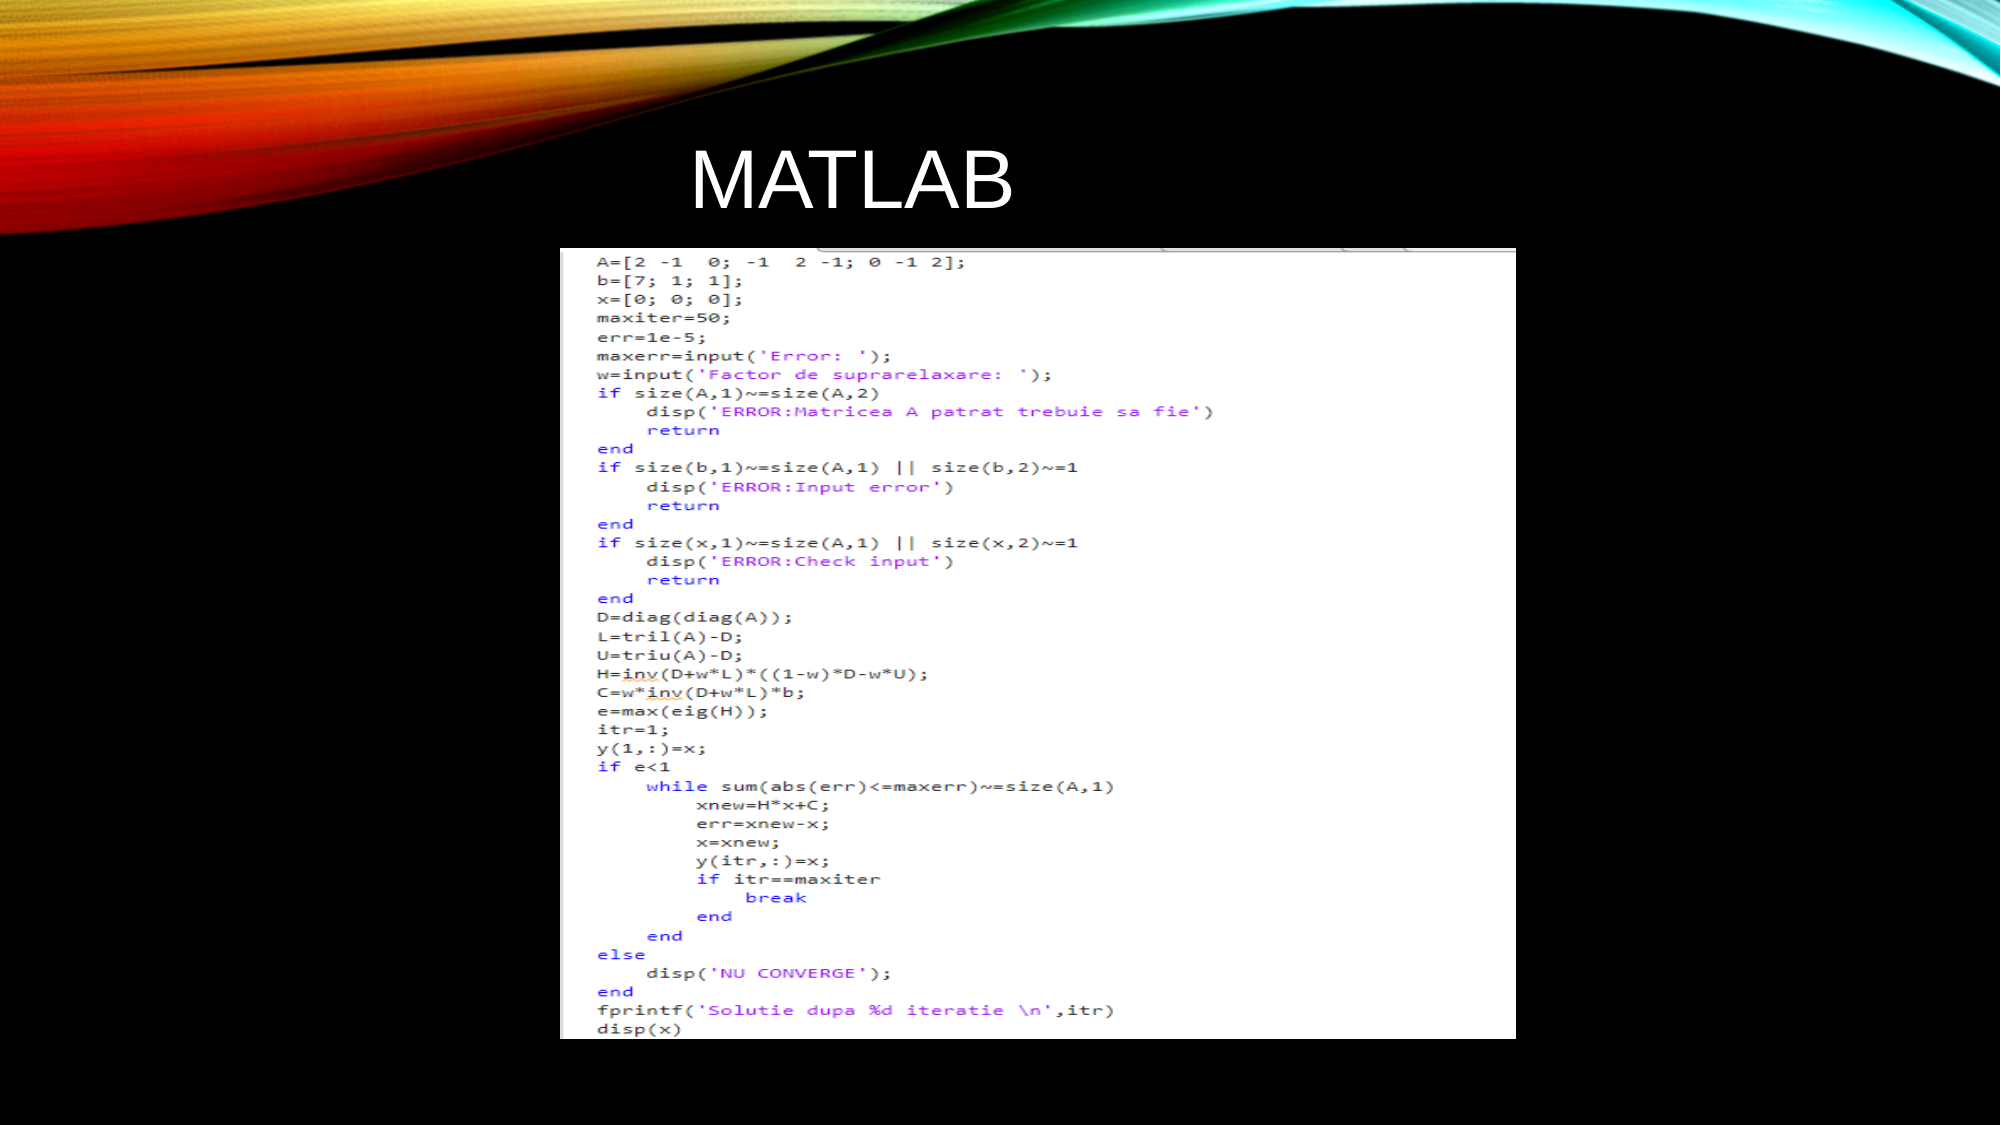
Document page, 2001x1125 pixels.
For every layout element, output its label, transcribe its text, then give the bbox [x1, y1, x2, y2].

picture [560, 248, 1516, 1039]
title MATLAB [581, 26, 1166, 248]
